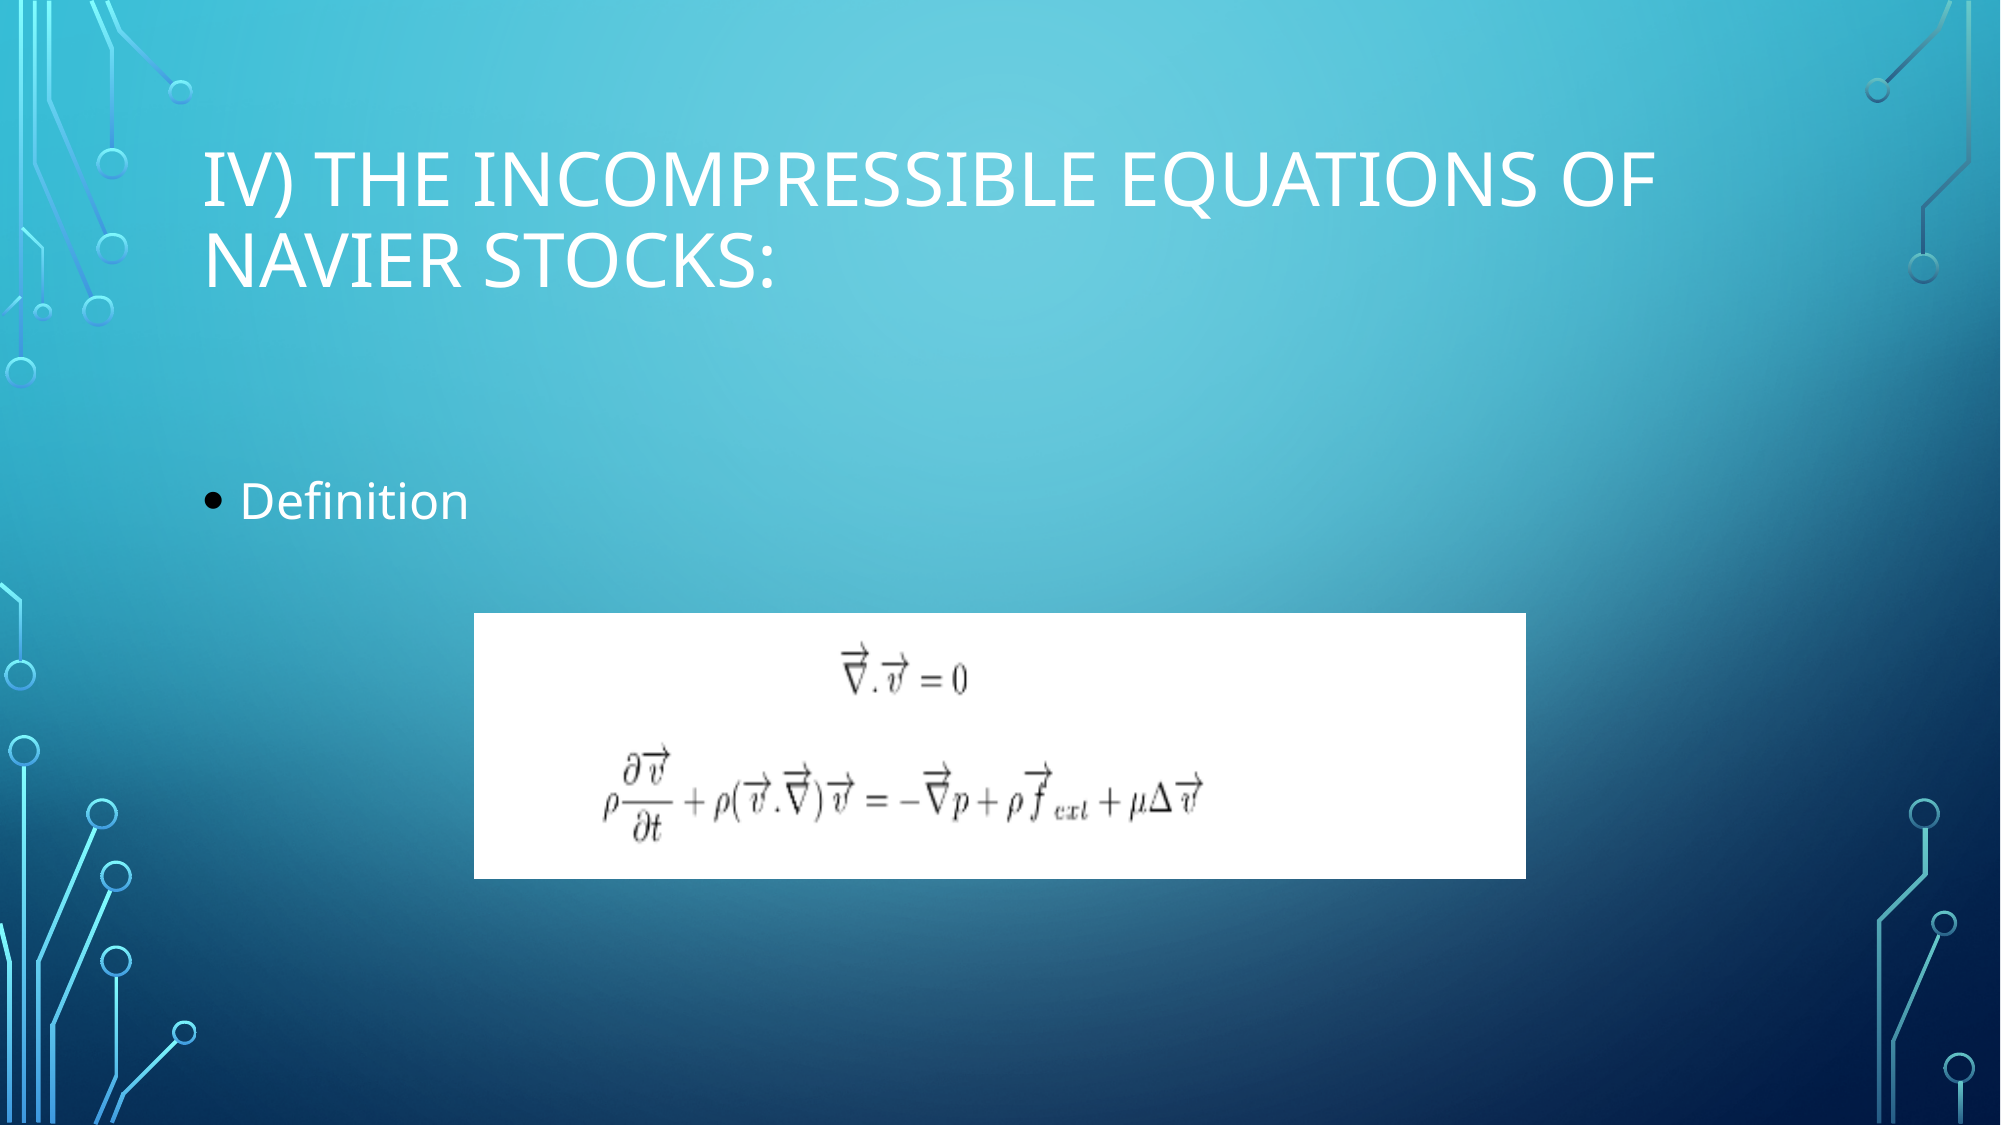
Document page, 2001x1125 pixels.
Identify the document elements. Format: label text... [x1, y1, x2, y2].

title IV) The incompressible equations of navier stocks: [187, 101, 1813, 344]
list Definition [187, 369, 1813, 951]
picture [474, 613, 1526, 879]
